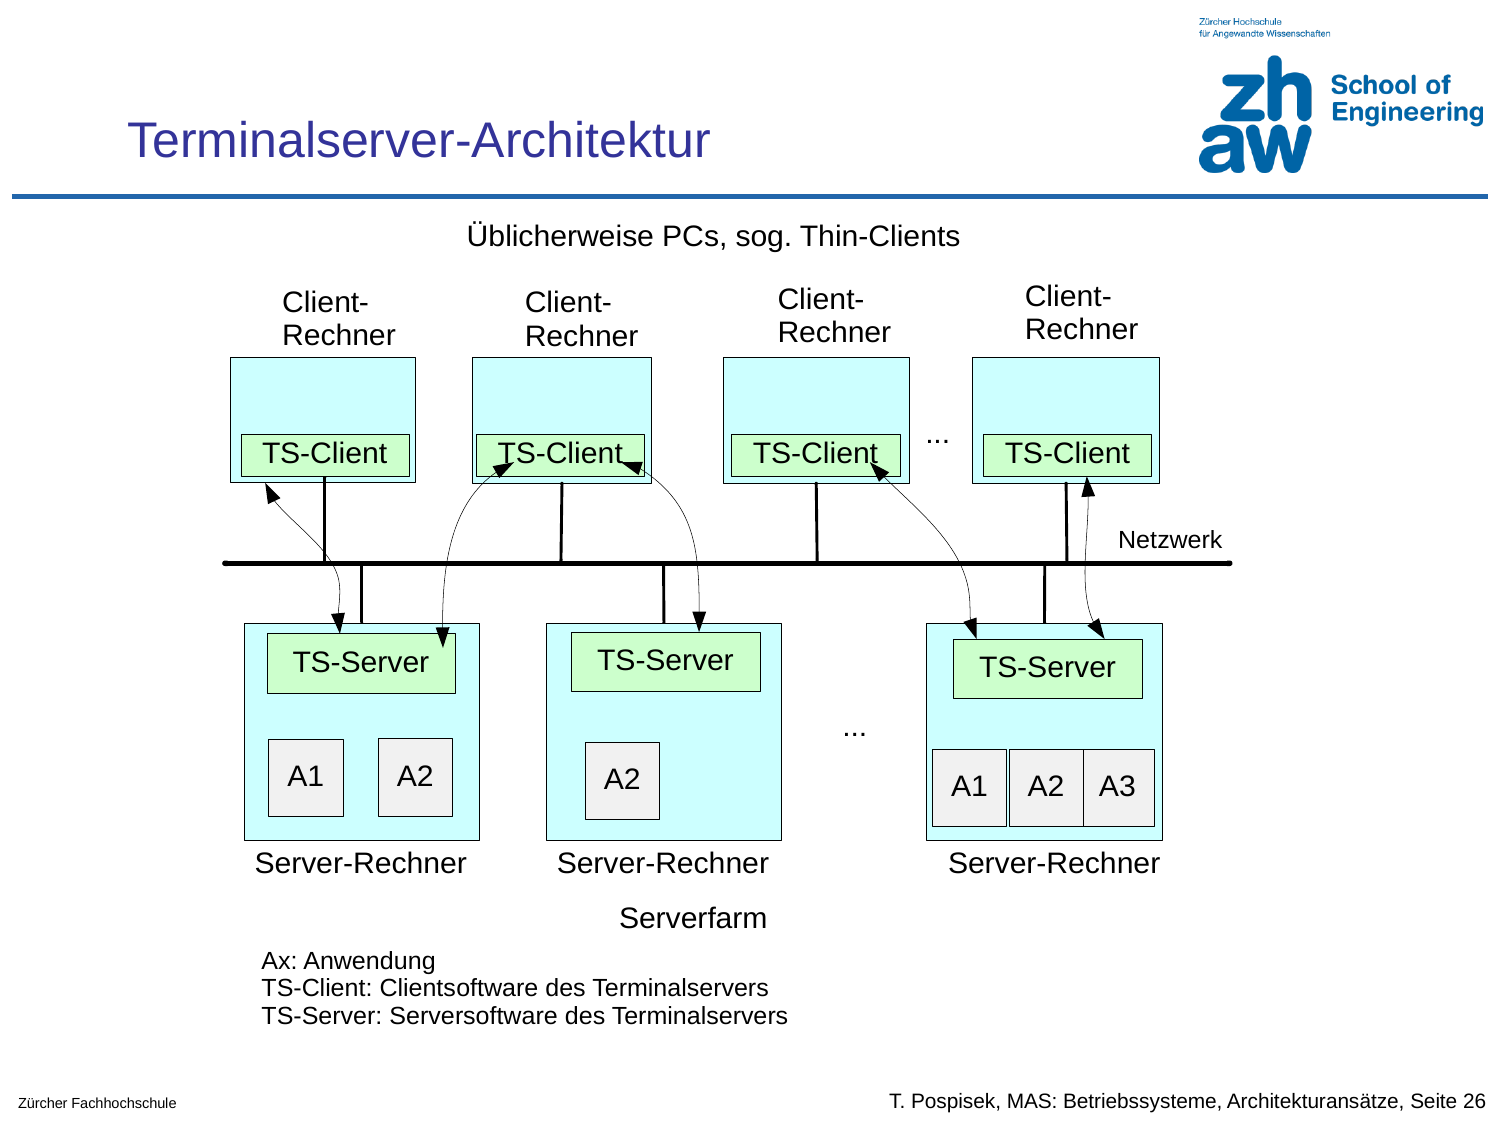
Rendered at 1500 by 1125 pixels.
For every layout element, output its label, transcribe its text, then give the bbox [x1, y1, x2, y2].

text_box A2 [603, 762, 641, 797]
text_box TS-Client [1004, 437, 1130, 471]
text_box Server-Rechner [948, 847, 1161, 881]
text_box TS-Client [753, 437, 879, 471]
picture [1199, 18, 1483, 173]
text_box [222, 560, 228, 567]
text_box [477, 435, 651, 485]
text_box A1 [287, 759, 325, 793]
text_box A2 [396, 759, 434, 793]
text_box Server-Rechner [556, 847, 769, 881]
text_box [231, 358, 415, 505]
text_box [927, 617, 1162, 840]
text_box TS-Server [597, 643, 734, 678]
text_box Serverfarm [619, 902, 768, 936]
text_box A2 [1027, 770, 1065, 804]
text_box A3 [1098, 770, 1136, 804]
text_box [473, 358, 651, 483]
text_box Client- Rechner [777, 282, 891, 349]
text_box [724, 358, 909, 485]
text_box [245, 612, 479, 840]
text_box Ax: Anwendung TS-Client: Clientsoftware des Terminalservers TS-Server: Serversoftware des Terminalservers [261, 946, 788, 1030]
text_box [547, 611, 781, 840]
text_box A1 [951, 770, 988, 804]
text_box Netzwerk [1118, 526, 1223, 555]
text_box Üblicherweise PCs, sog. Thin-Clients [466, 219, 961, 254]
text_box [1227, 560, 1233, 567]
title Terminalserver-Architektur [112, 50, 1391, 175]
text_box Client- Rechner [524, 286, 639, 353]
text_box ... [925, 416, 956, 450]
text_box [973, 358, 1159, 498]
text_box TS-Client [262, 437, 388, 471]
text_box TS-Server [292, 645, 430, 679]
text_box Server-Rechner [254, 847, 467, 881]
text_box ... [842, 709, 873, 743]
text_box Client- Rechner [282, 286, 396, 353]
text_box TS-Server [979, 651, 1116, 685]
text_box Client- Rechner [1024, 279, 1139, 346]
text_box TS-Client [497, 437, 623, 471]
